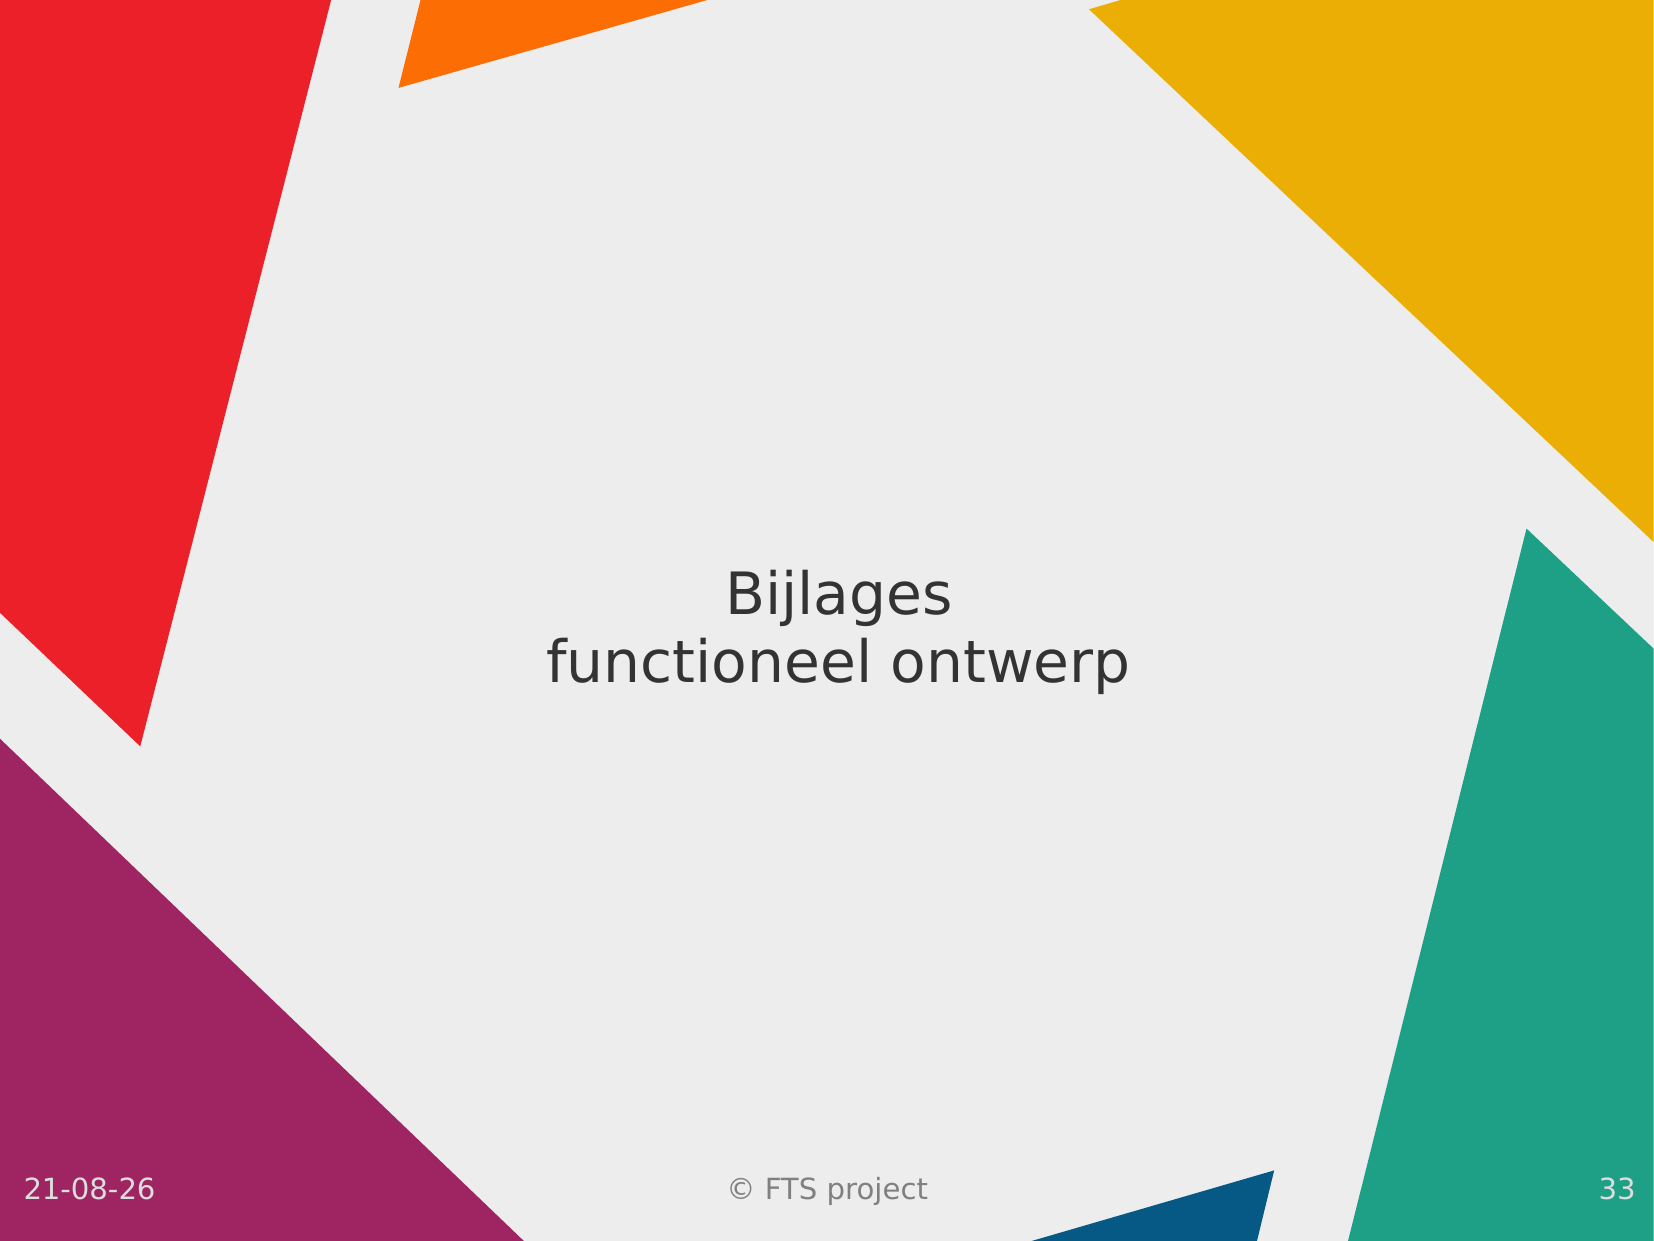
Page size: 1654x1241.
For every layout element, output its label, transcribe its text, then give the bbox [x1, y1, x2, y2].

title Bijlages functioneel ontwerp [480, 524, 1198, 732]
